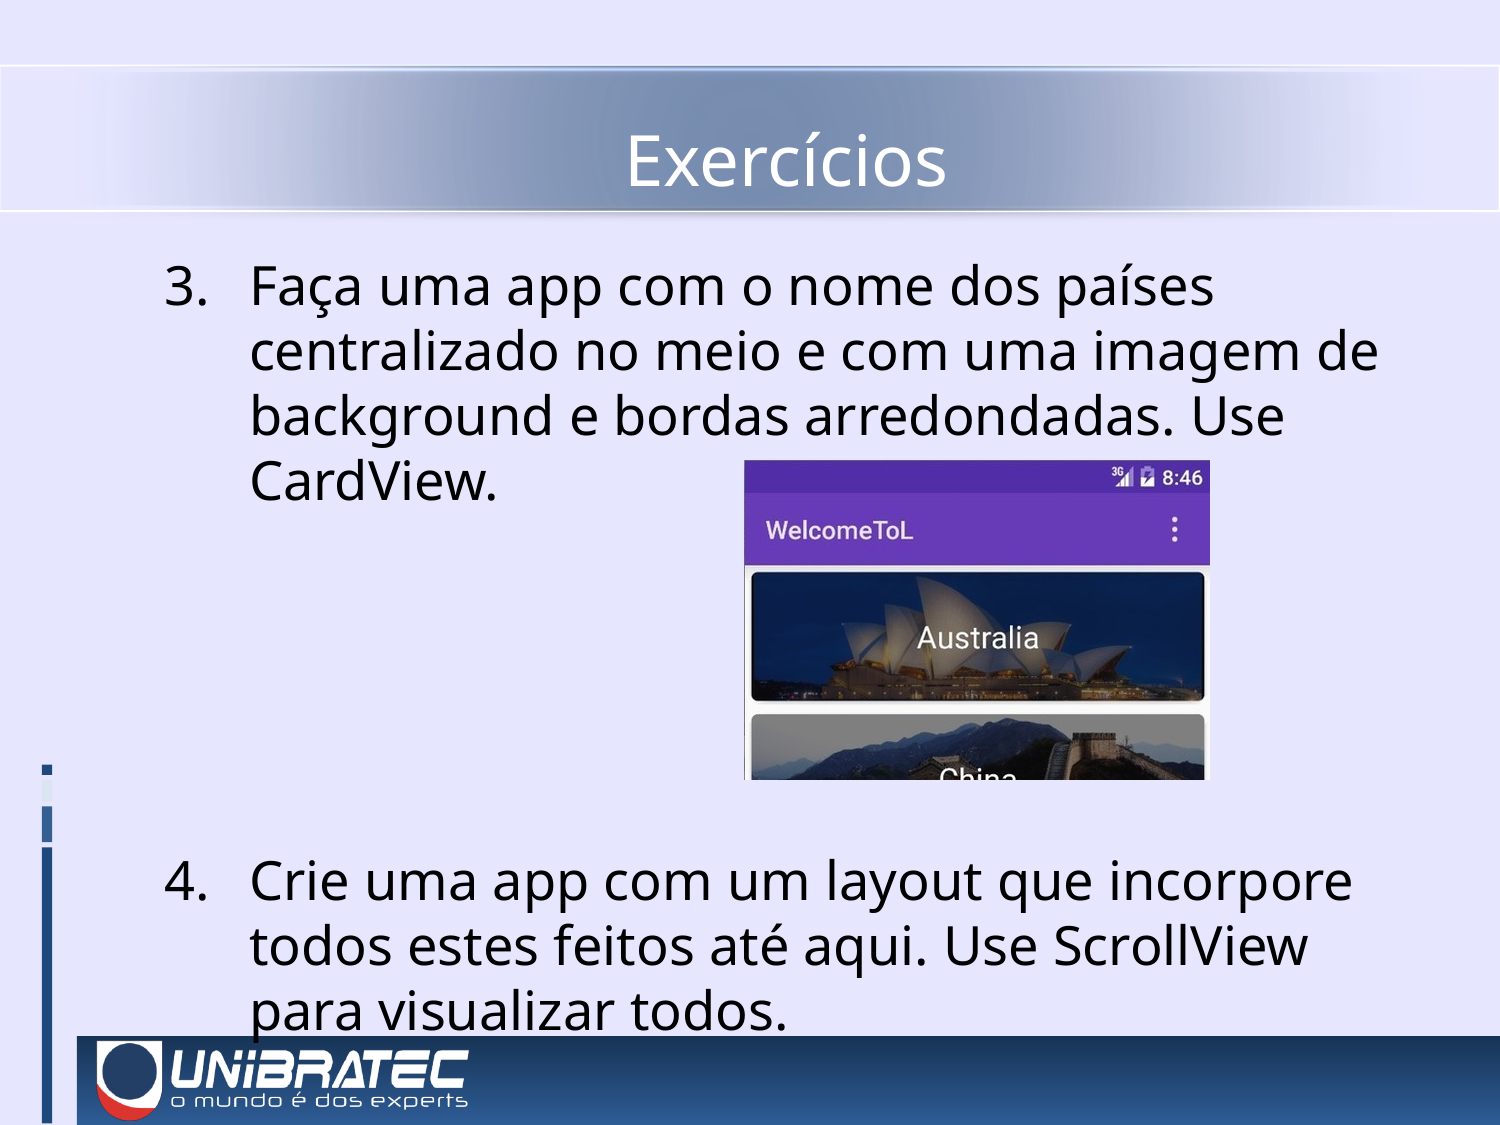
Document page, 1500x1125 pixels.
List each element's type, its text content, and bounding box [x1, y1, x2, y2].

list Faça uma app com o nome dos países centralizado no meio e com uma imagem de background e bordas arredondadas. Use CardView. Crie uma app com um layout que incorpore todos estes feitos até aqui. Use ScrollView para visualizar todos. [150, 243, 1424, 993]
picture [0, 58, 1500, 227]
picture [96, 1040, 469, 1121]
picture [744, 460, 1210, 780]
title Exercícios [150, 84, 1424, 233]
